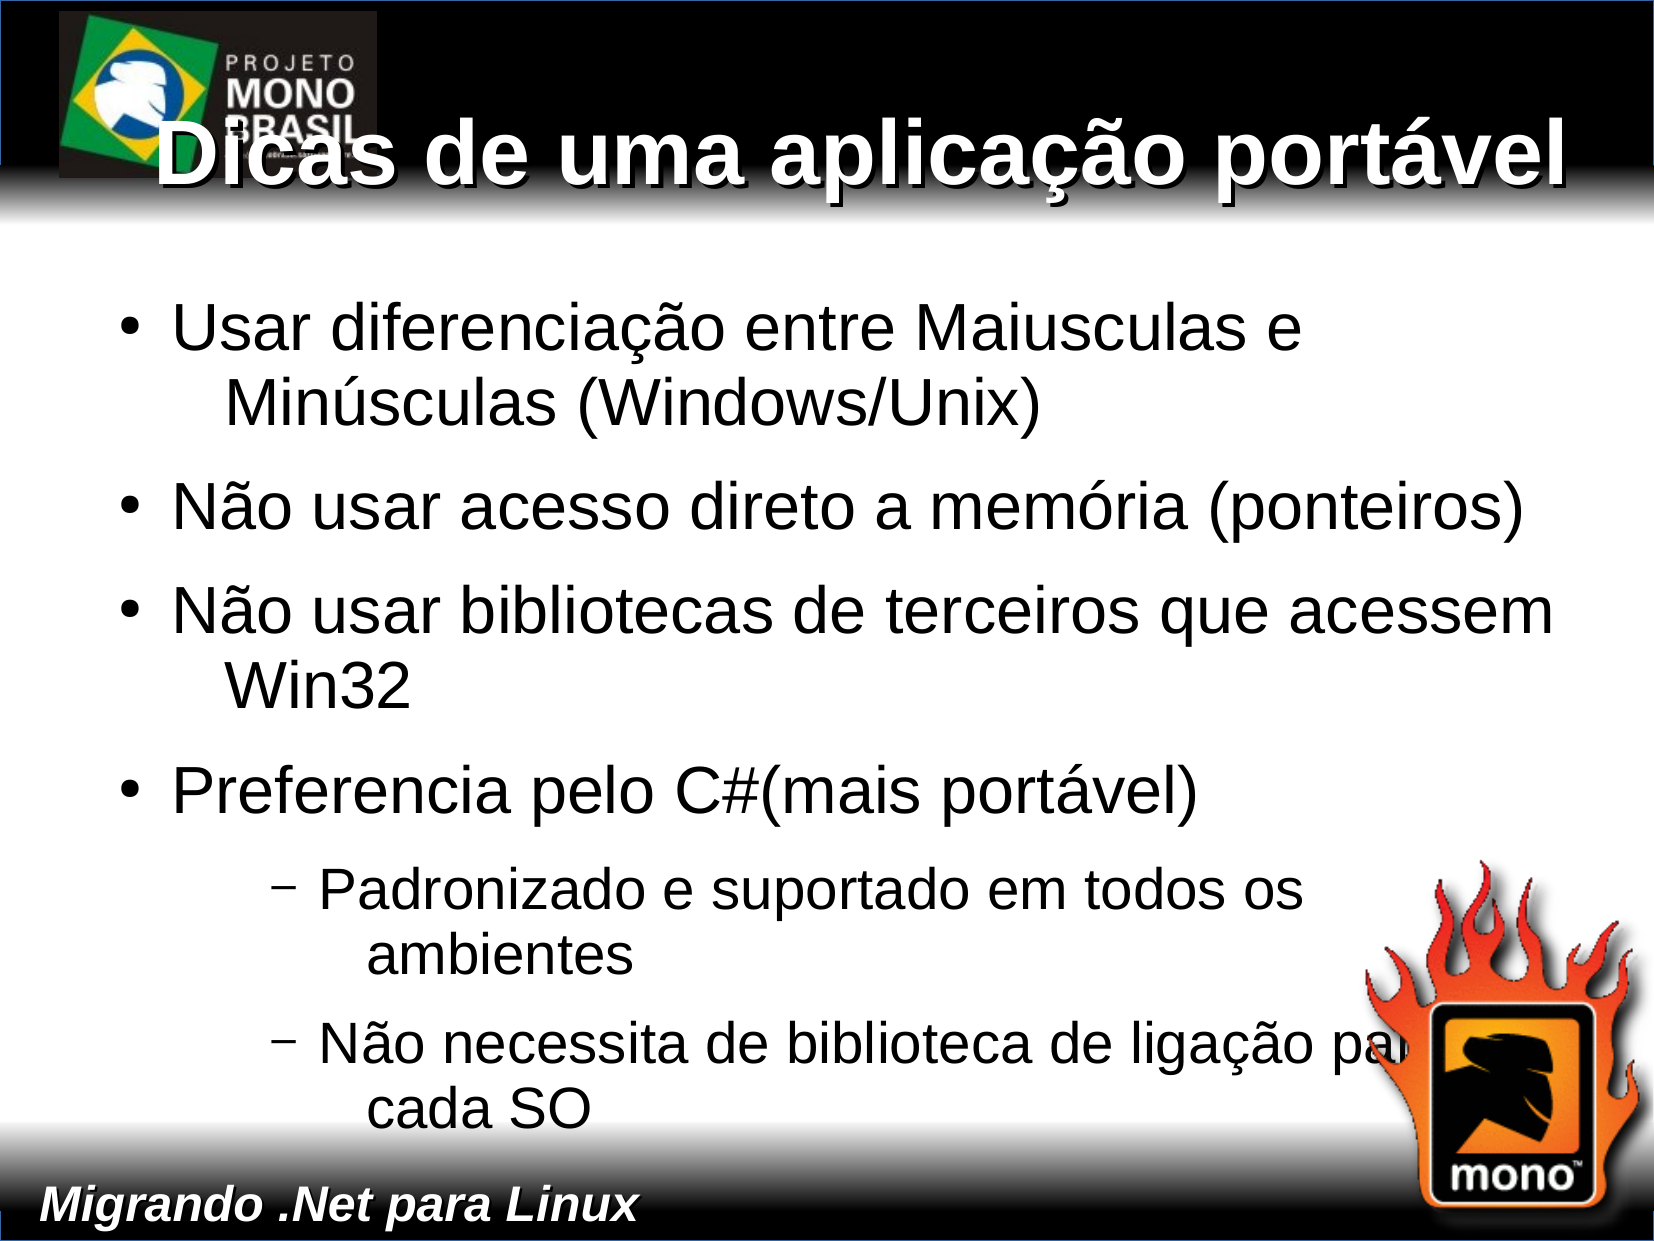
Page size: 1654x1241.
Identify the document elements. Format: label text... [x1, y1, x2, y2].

picture [59, 11, 377, 178]
picture [1302, 805, 1654, 1241]
text_box Migrando .Net para Linux [24, 1168, 547, 1241]
title Dicas de uma aplicação portável [82, 49, 1571, 257]
list Usar diferenciação entre Maiusculas e Minúsculas (Windows/Unix) Não usar acesso direto a memória (ponteiros) Não usar bibliotecas de terceiros que acessem Win32 Preferencia pelo C#(mais portável) Padronizado e suportado em todos os ambientes Não necessita de biblioteca de ligação para cada SO [82, 290, 1571, 1109]
